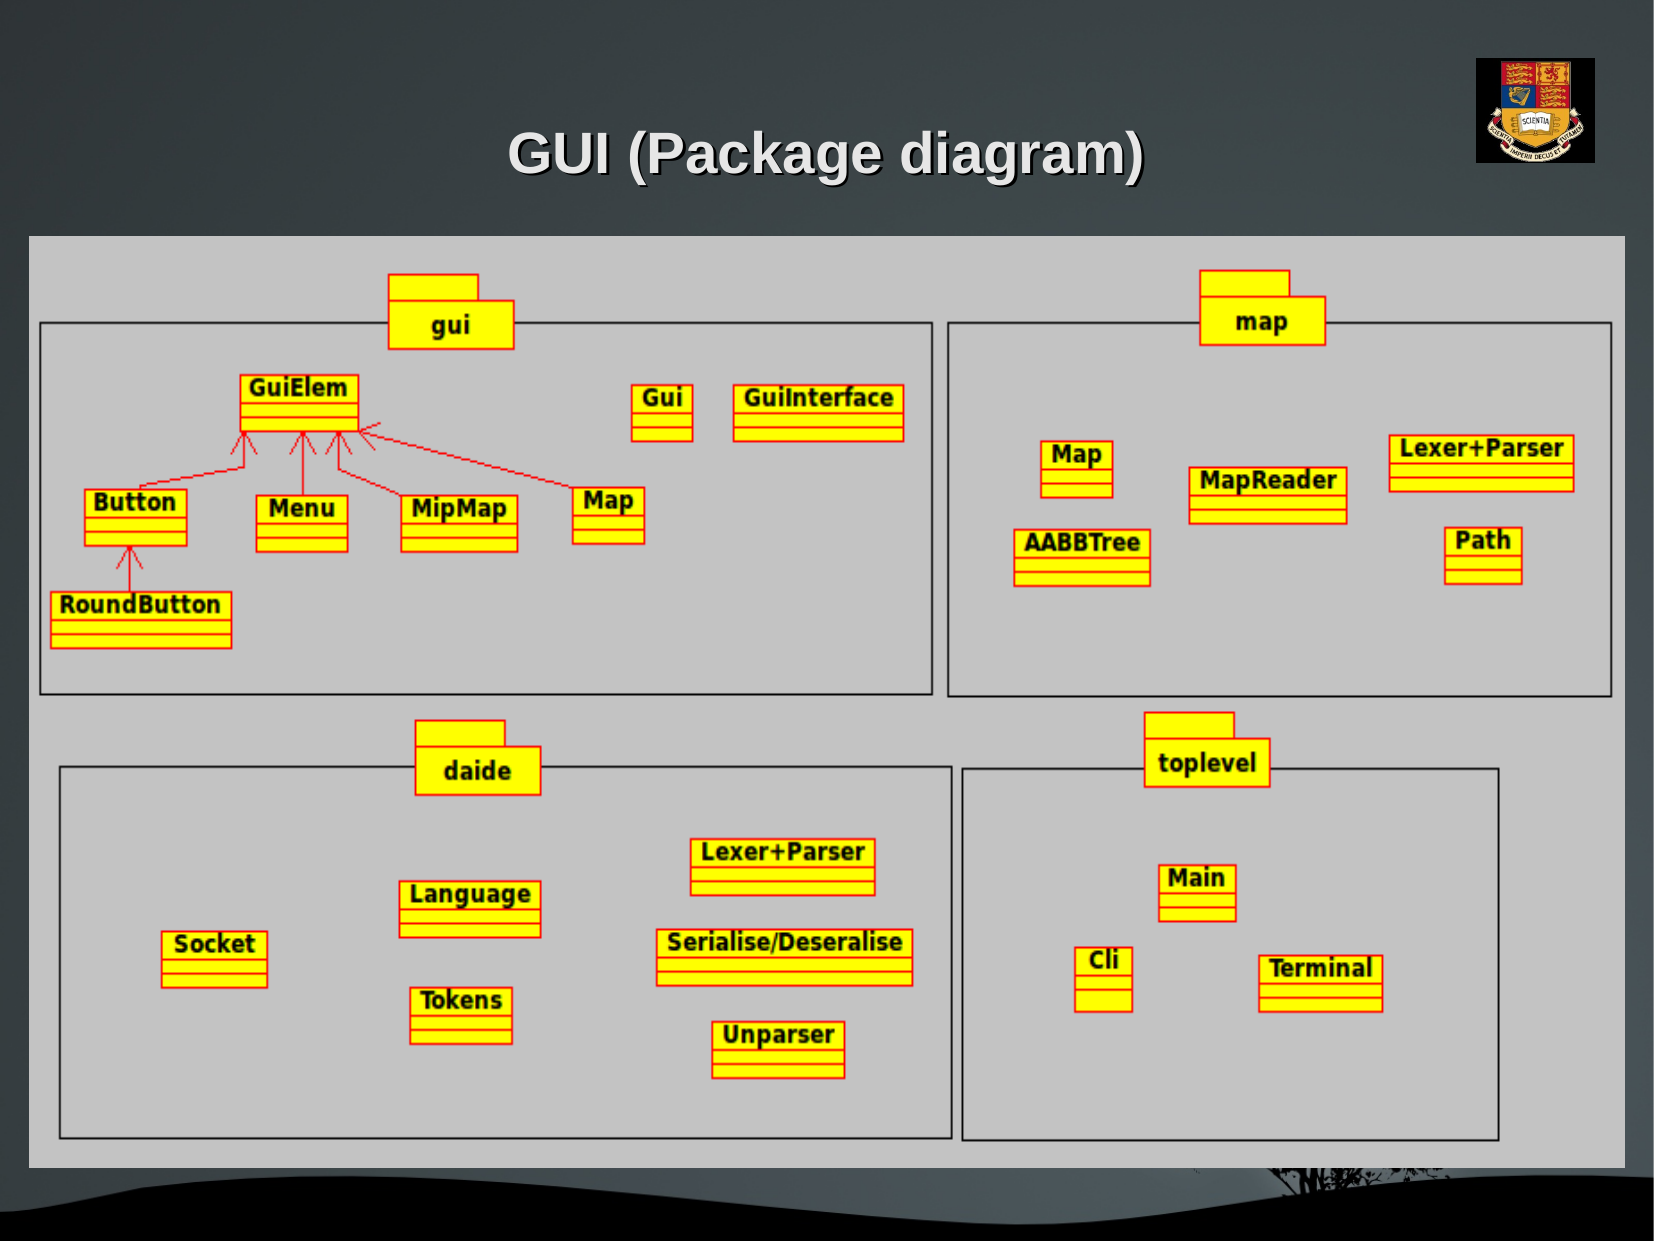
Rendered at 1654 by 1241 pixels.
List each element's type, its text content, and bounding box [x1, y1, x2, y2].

title GUI (Package diagram) [82, 56, 1571, 236]
picture [0, 0, 1654, 1241]
